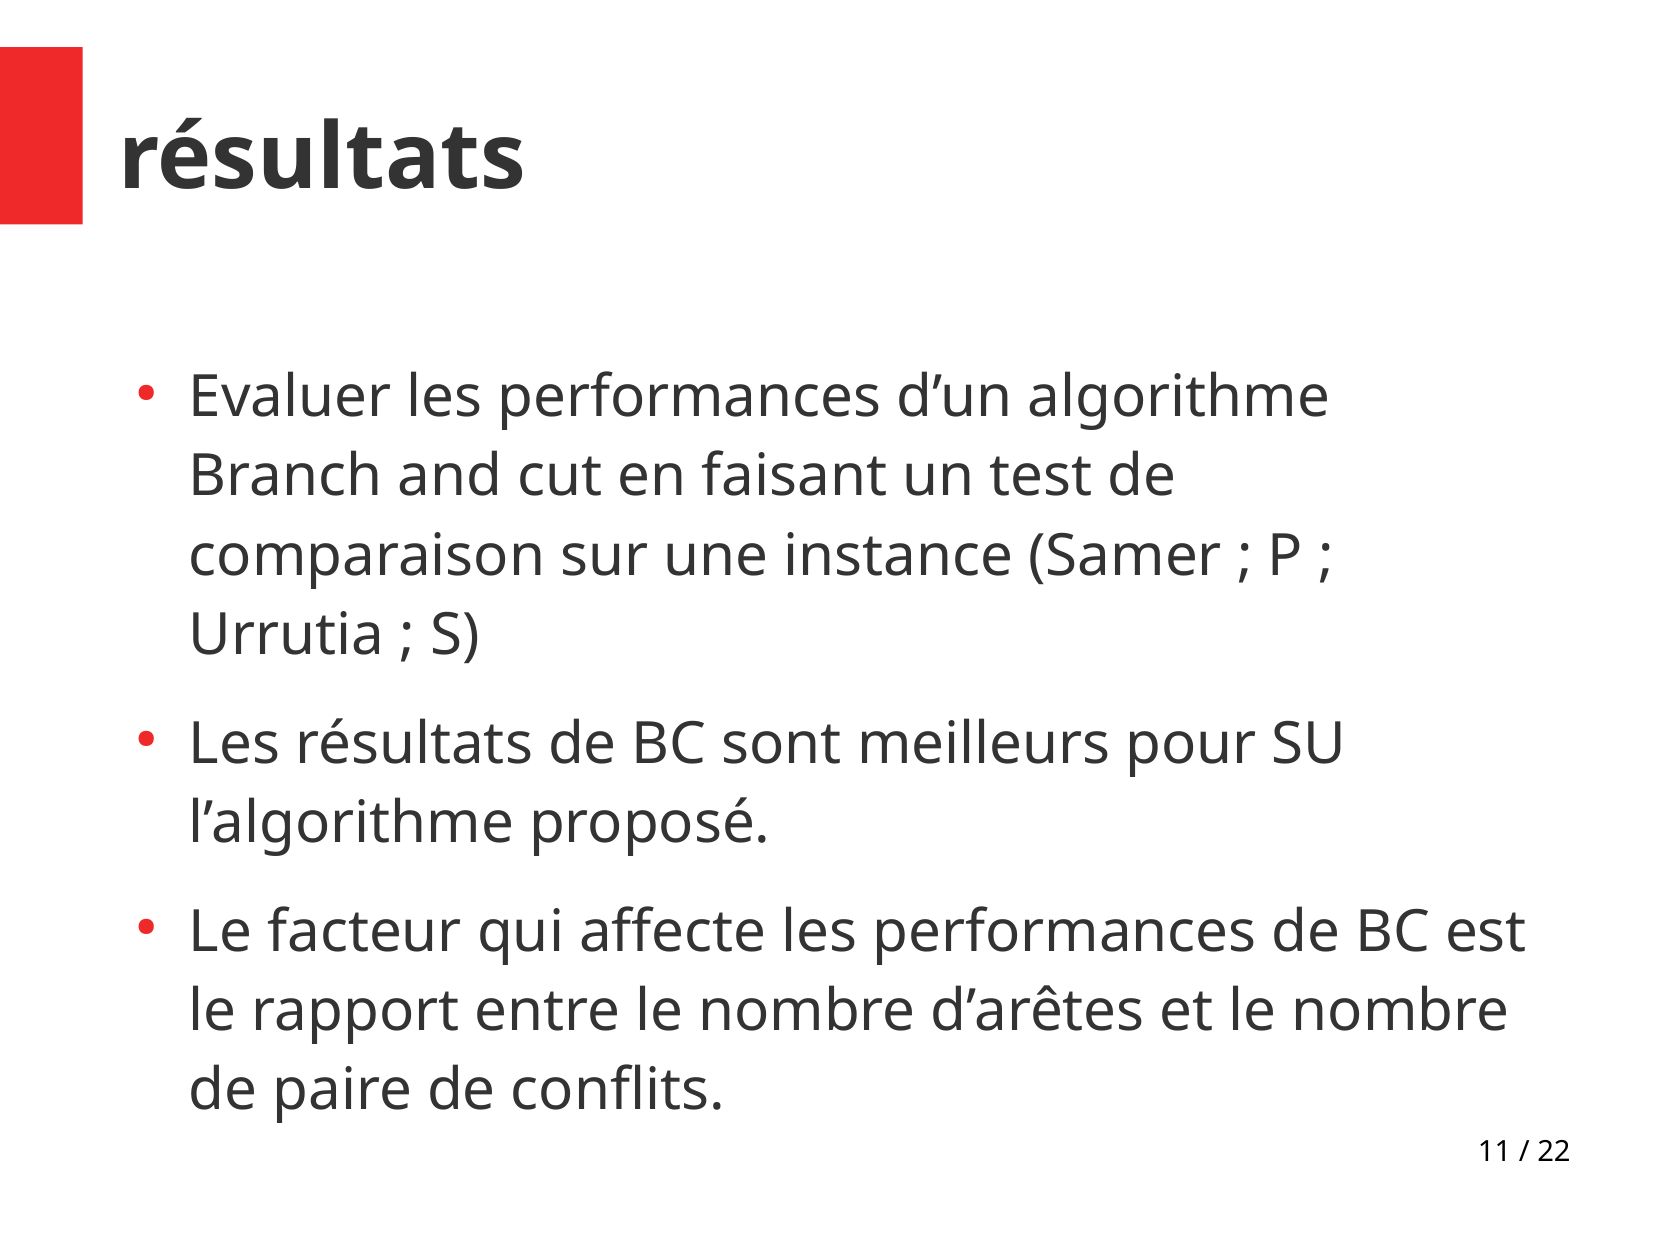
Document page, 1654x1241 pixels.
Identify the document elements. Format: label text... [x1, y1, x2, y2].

title résultats [118, 49, 1571, 257]
list Evaluer les performances d’un algorithme Branch and cut en faisant un test de comparaison sur une instance (Samer ; P ; Urrutia ; S) Les résultats de BC sont meilleurs pour SU l’algorithme proposé. Le facteur qui affecte les performances de BC est le rapport entre le nombre d’arêtes et le nombre de paire de conflits. [118, 354, 1536, 1074]
